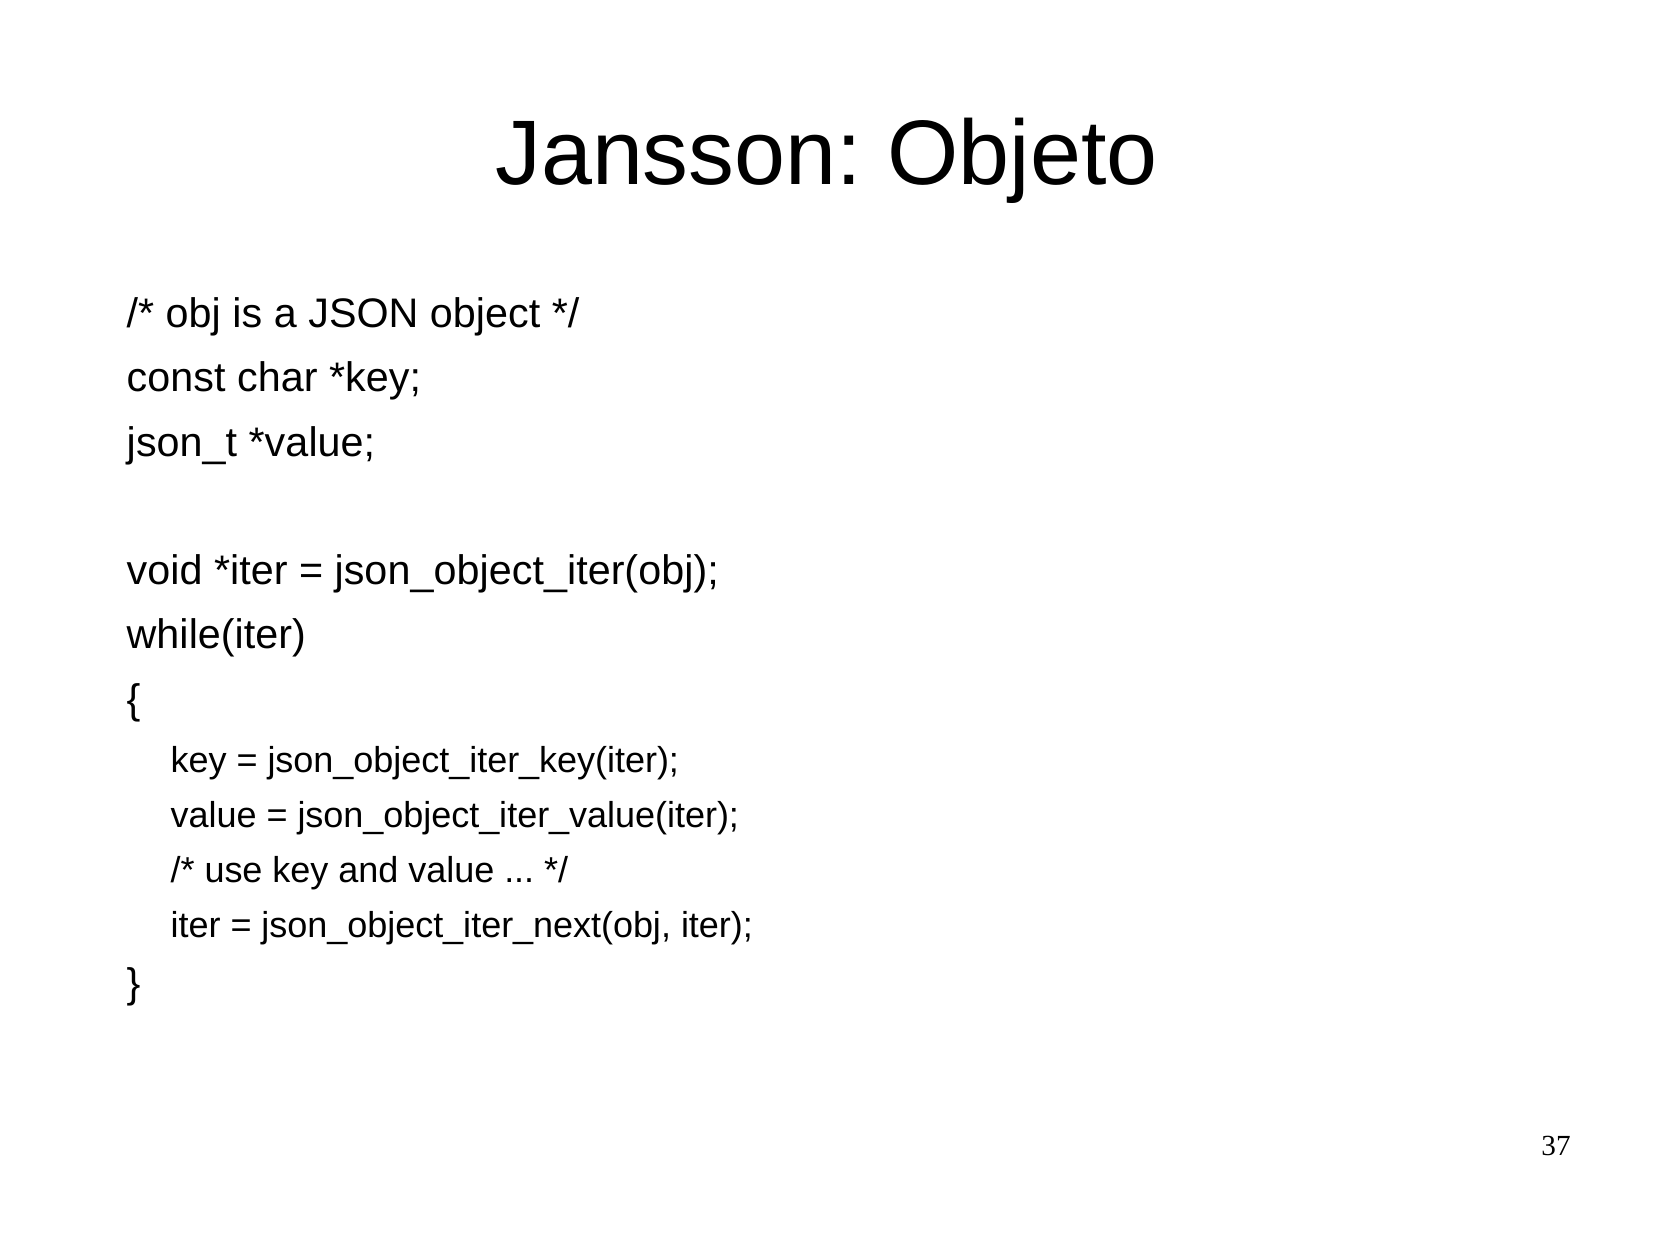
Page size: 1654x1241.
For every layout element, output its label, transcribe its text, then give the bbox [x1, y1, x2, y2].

list /* obj is a JSON object */ const char *key; json_t *value; void *iter = json_object_iter(obj); while(iter) { key = json_object_iter_key(iter); value = json_object_iter_value(iter); /* use key and value ... */ iter = json_object_iter_next(obj, iter); } [82, 290, 1538, 1010]
title Jansson: Objeto [82, 49, 1571, 257]
